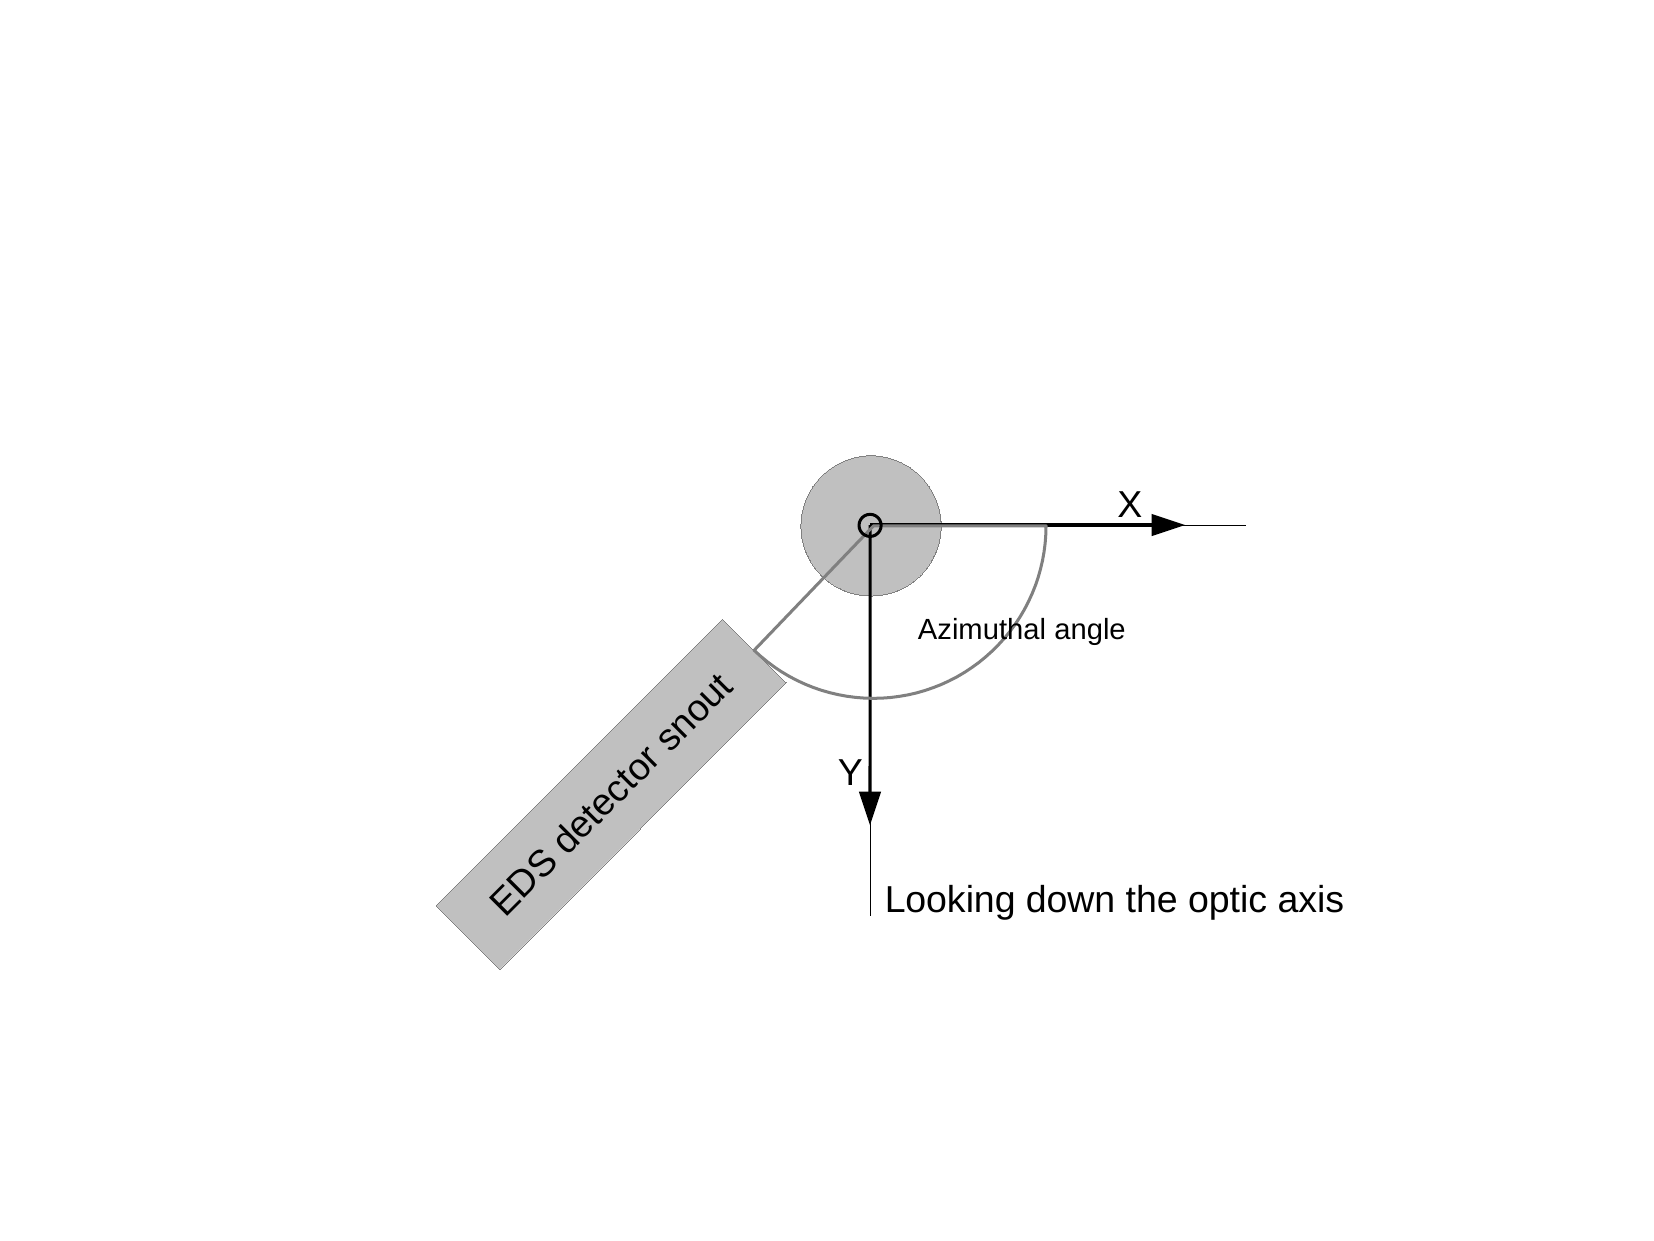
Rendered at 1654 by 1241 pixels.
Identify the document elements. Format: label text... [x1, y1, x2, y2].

text_box EDS detector snout [436, 619, 787, 970]
text_box Y [823, 744, 878, 802]
text_box [800, 455, 942, 577]
text_box [825, 538, 868, 596]
text_box Azimuthal angle [903, 605, 1142, 654]
text_box Looking down the optic axis [870, 871, 1359, 929]
text_box X [1102, 475, 1158, 533]
text_box [872, 528, 942, 597]
text_box [861, 516, 878, 532]
